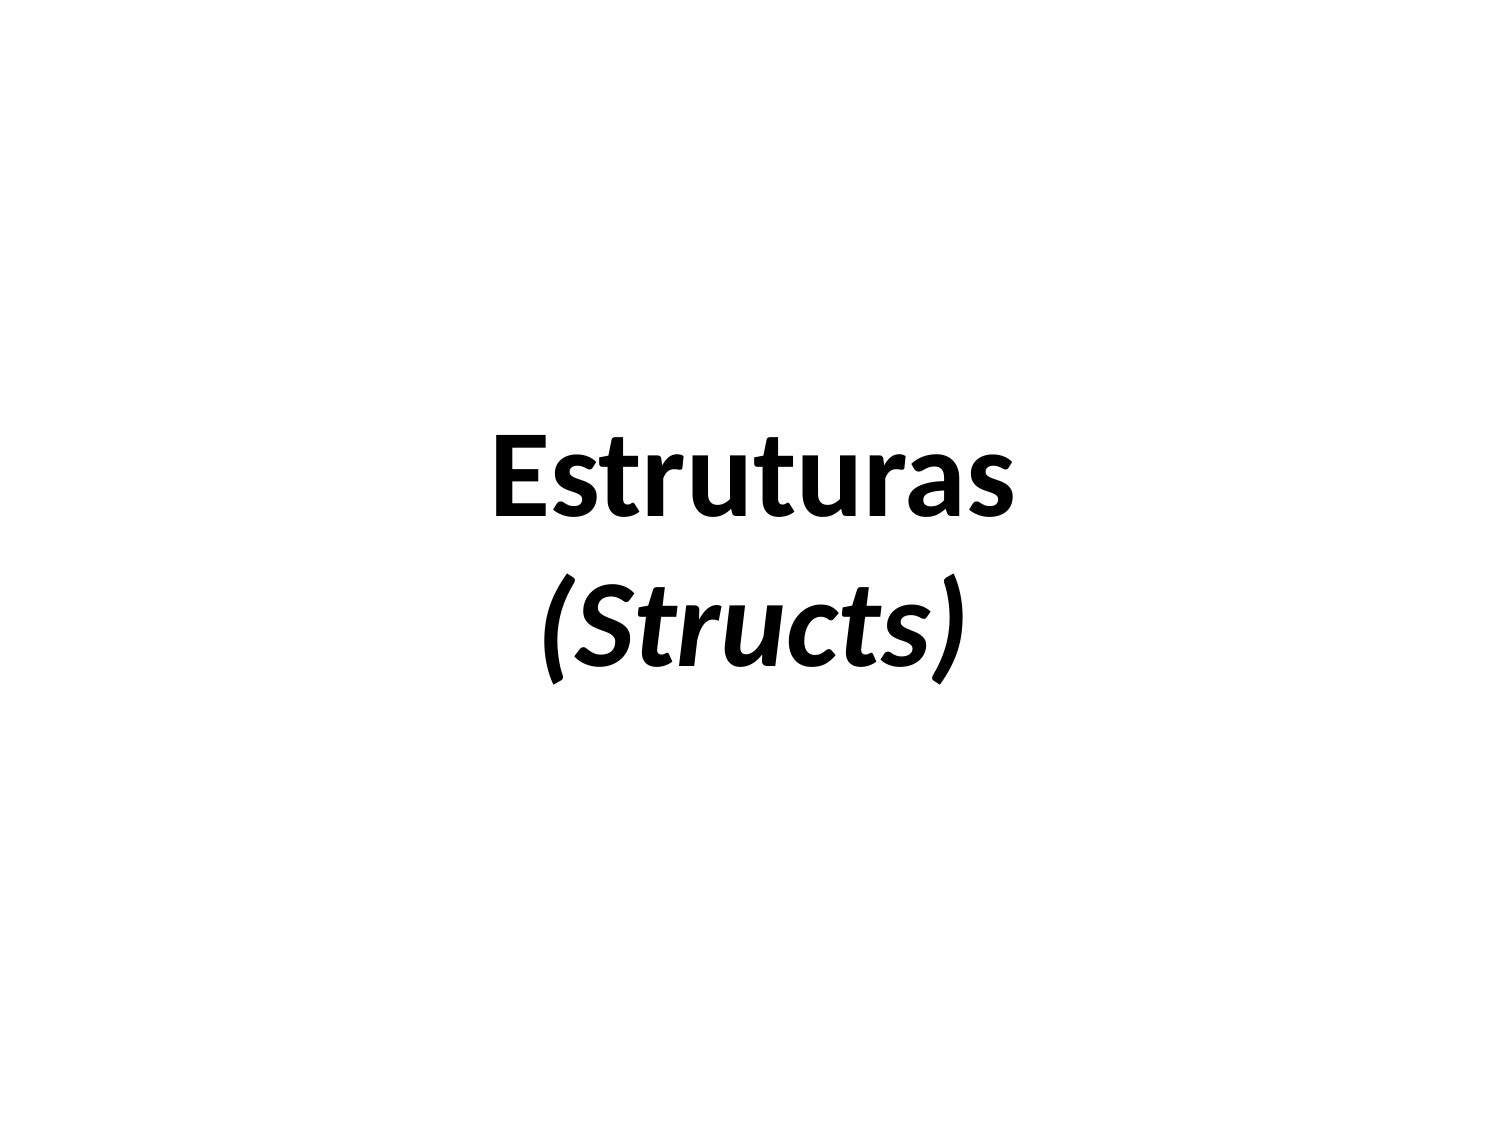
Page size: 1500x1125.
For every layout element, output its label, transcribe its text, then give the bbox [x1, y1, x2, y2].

text_box Estruturas (Structs) [88, 383, 1418, 699]
